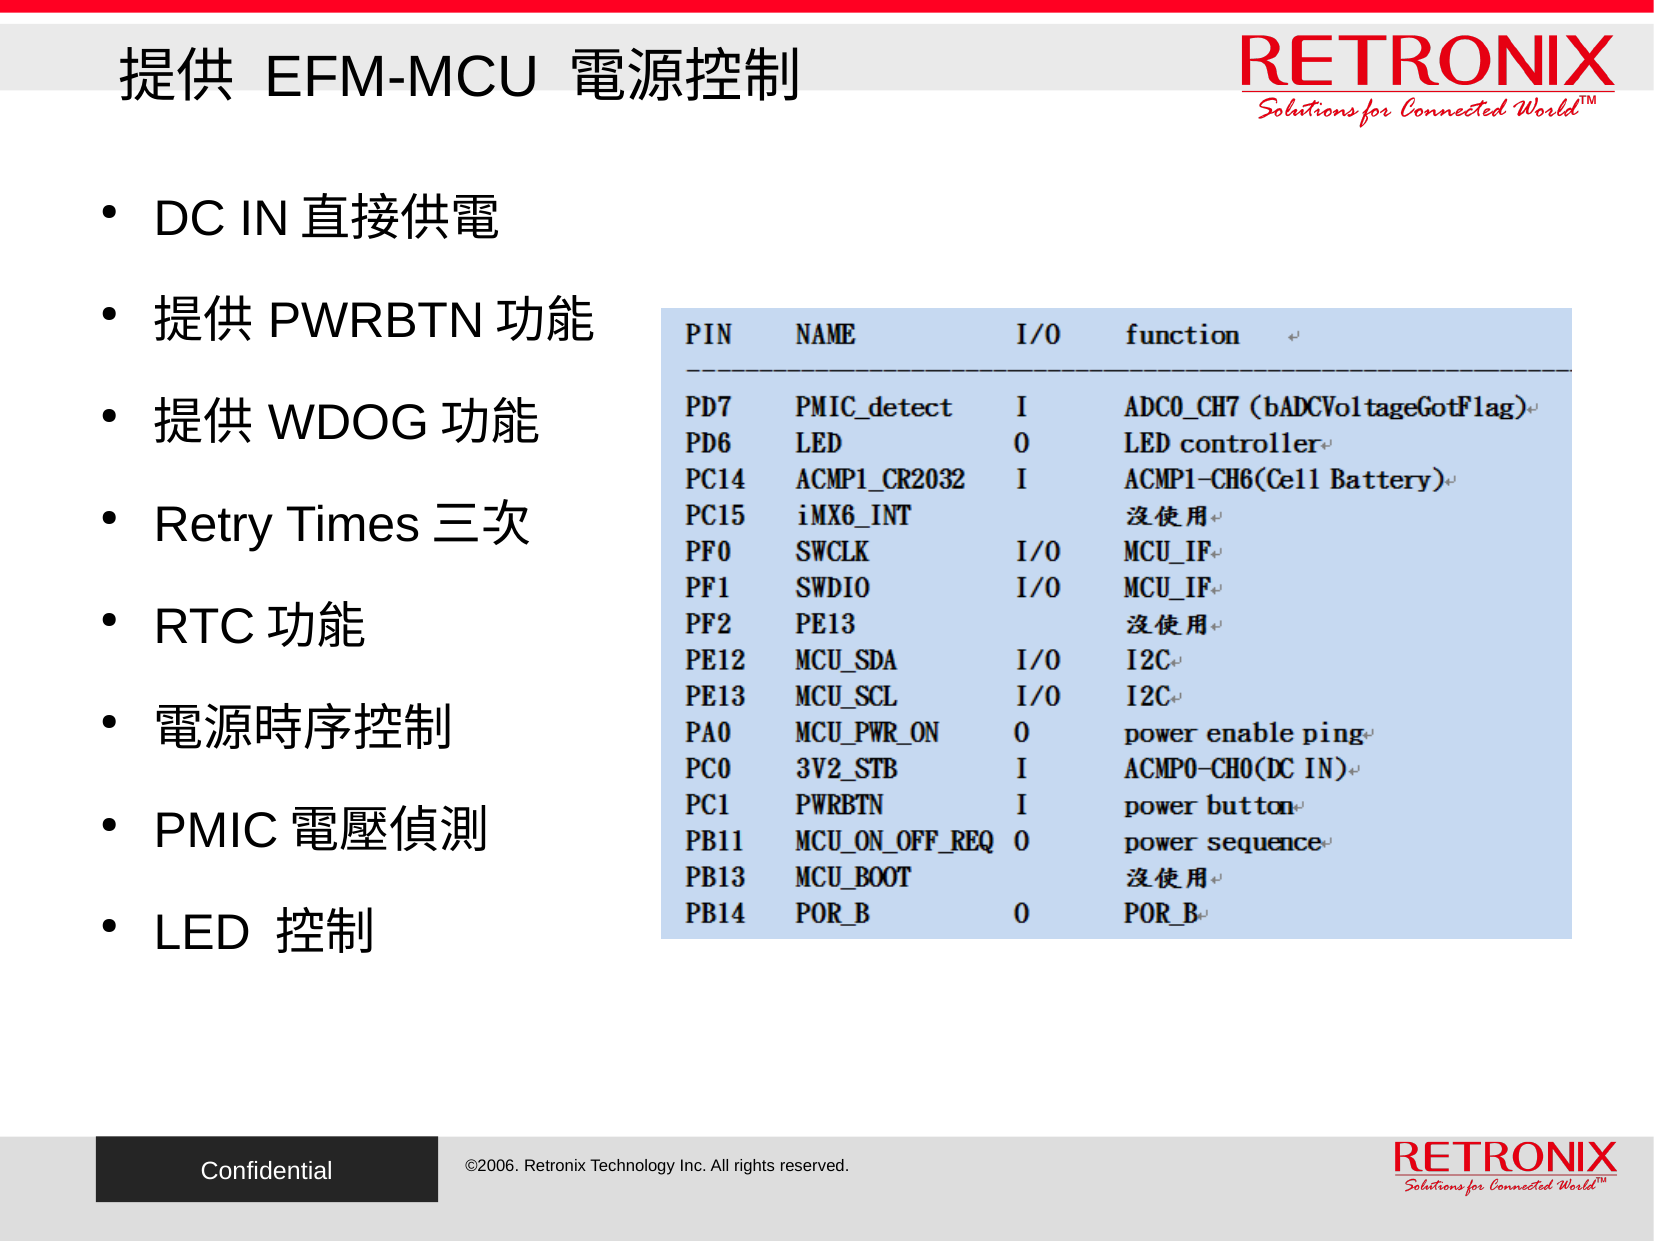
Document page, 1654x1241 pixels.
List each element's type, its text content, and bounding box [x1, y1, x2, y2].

picture [1391, 1139, 1621, 1198]
picture [1235, 31, 1621, 130]
picture [661, 308, 1572, 939]
list DC IN直接供電 提供PWRBTN功能 提供WDOG功能 Retry Times三次 RTC功能 電源時序控制 PMIC電壓偵測 LED 控制 [82, 177, 809, 1087]
title 提供 EFM-MCU 電源控制 [82, 23, 1205, 119]
